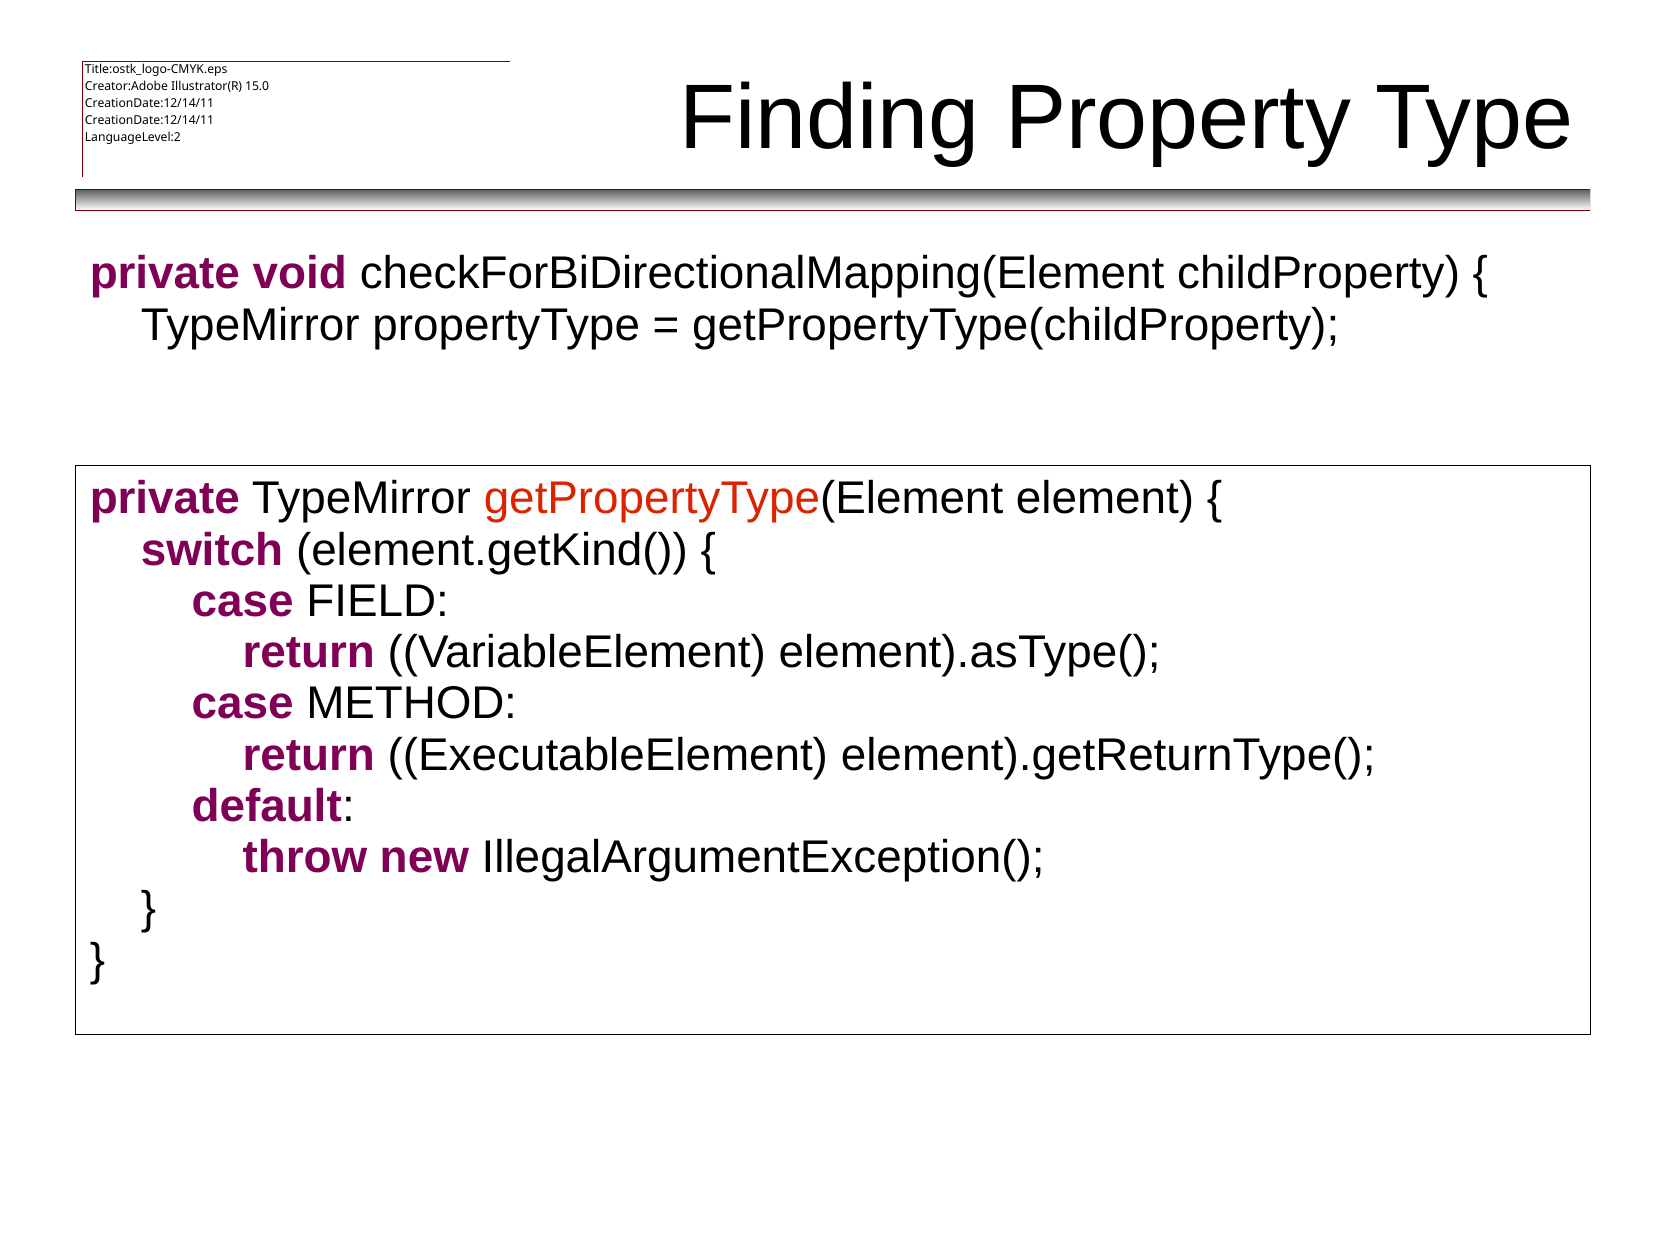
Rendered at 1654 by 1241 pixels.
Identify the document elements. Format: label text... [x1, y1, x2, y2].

text_box private TypeMirror getPropertyType(Element element) { switch (element.getKind()) { case FIELD: return ((VariableElement) element).asType(); case METHOD: return ((ExecutableElement) element).getReturnType(); default: throw new IllegalArgumentException(); } } [75, 465, 1591, 1035]
title Finding Property Type [529, 65, 1576, 169]
text_box private void checkForBiDirectionalMapping(Element childProperty) { TypeMirror propertyType = getPropertyType(childProperty); [75, 240, 1591, 358]
